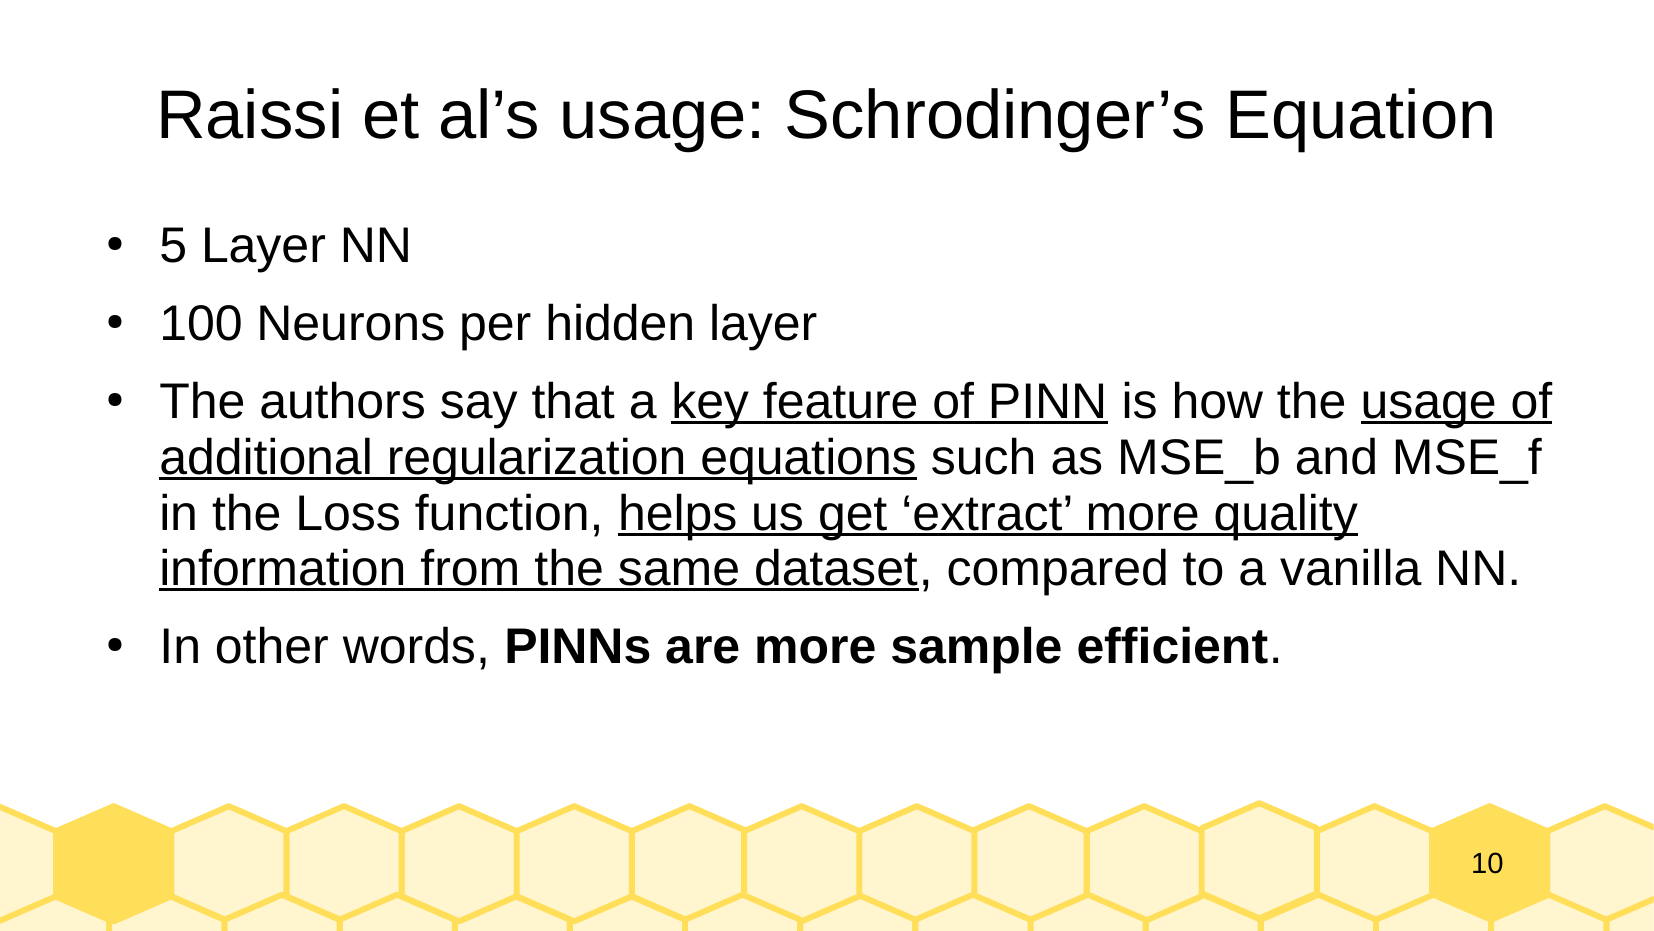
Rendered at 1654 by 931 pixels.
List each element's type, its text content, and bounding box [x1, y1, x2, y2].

title Raissi et al’s usage: Schrodinger’s Equation [82, 37, 1571, 193]
list 5 Layer NN 100 Neurons per hidden layer The authors say that a key feature of PINN is how the usage of additional regularization equations such as MSE_b and MSE_f in the Loss function, helps us get ‘extract’ more quality information from the same dataset, compared to a vanilla NN. In other words, PINNs are more sample efficient. [88, 217, 1571, 758]
